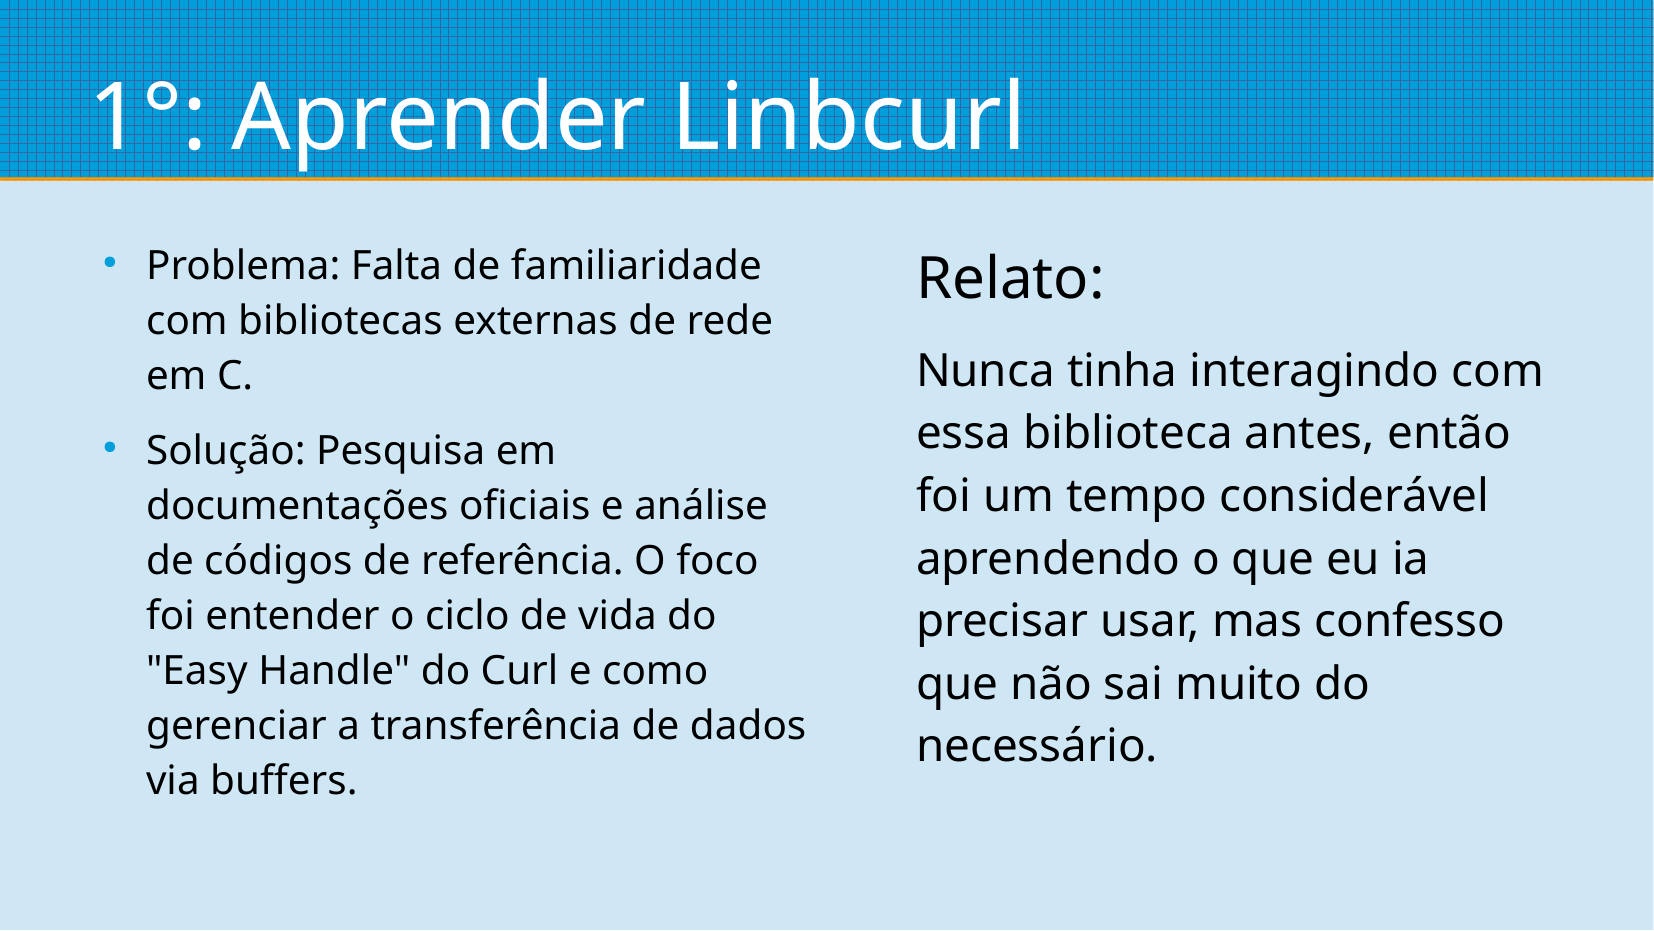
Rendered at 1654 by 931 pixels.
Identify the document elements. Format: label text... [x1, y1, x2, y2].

list Relato: Nunca tinha interagindo com essa biblioteca antes, então foi um tempo considerável aprendendo o que eu ia precisar usar, mas confesso que não sai muito do necessário. [845, 236, 1566, 813]
list Problema: Falta de familiaridade com bibliotecas externas de rede em C. Solução: Pesquisa em documentações oficiais e análise de códigos de referência. O foco foi entender o ciclo de vida do "Easy Handle" do Curl e como gerenciar a transferência de dados via buffers. [88, 236, 809, 813]
title 1°: Aprender Linbcurl [88, 14, 1565, 178]
